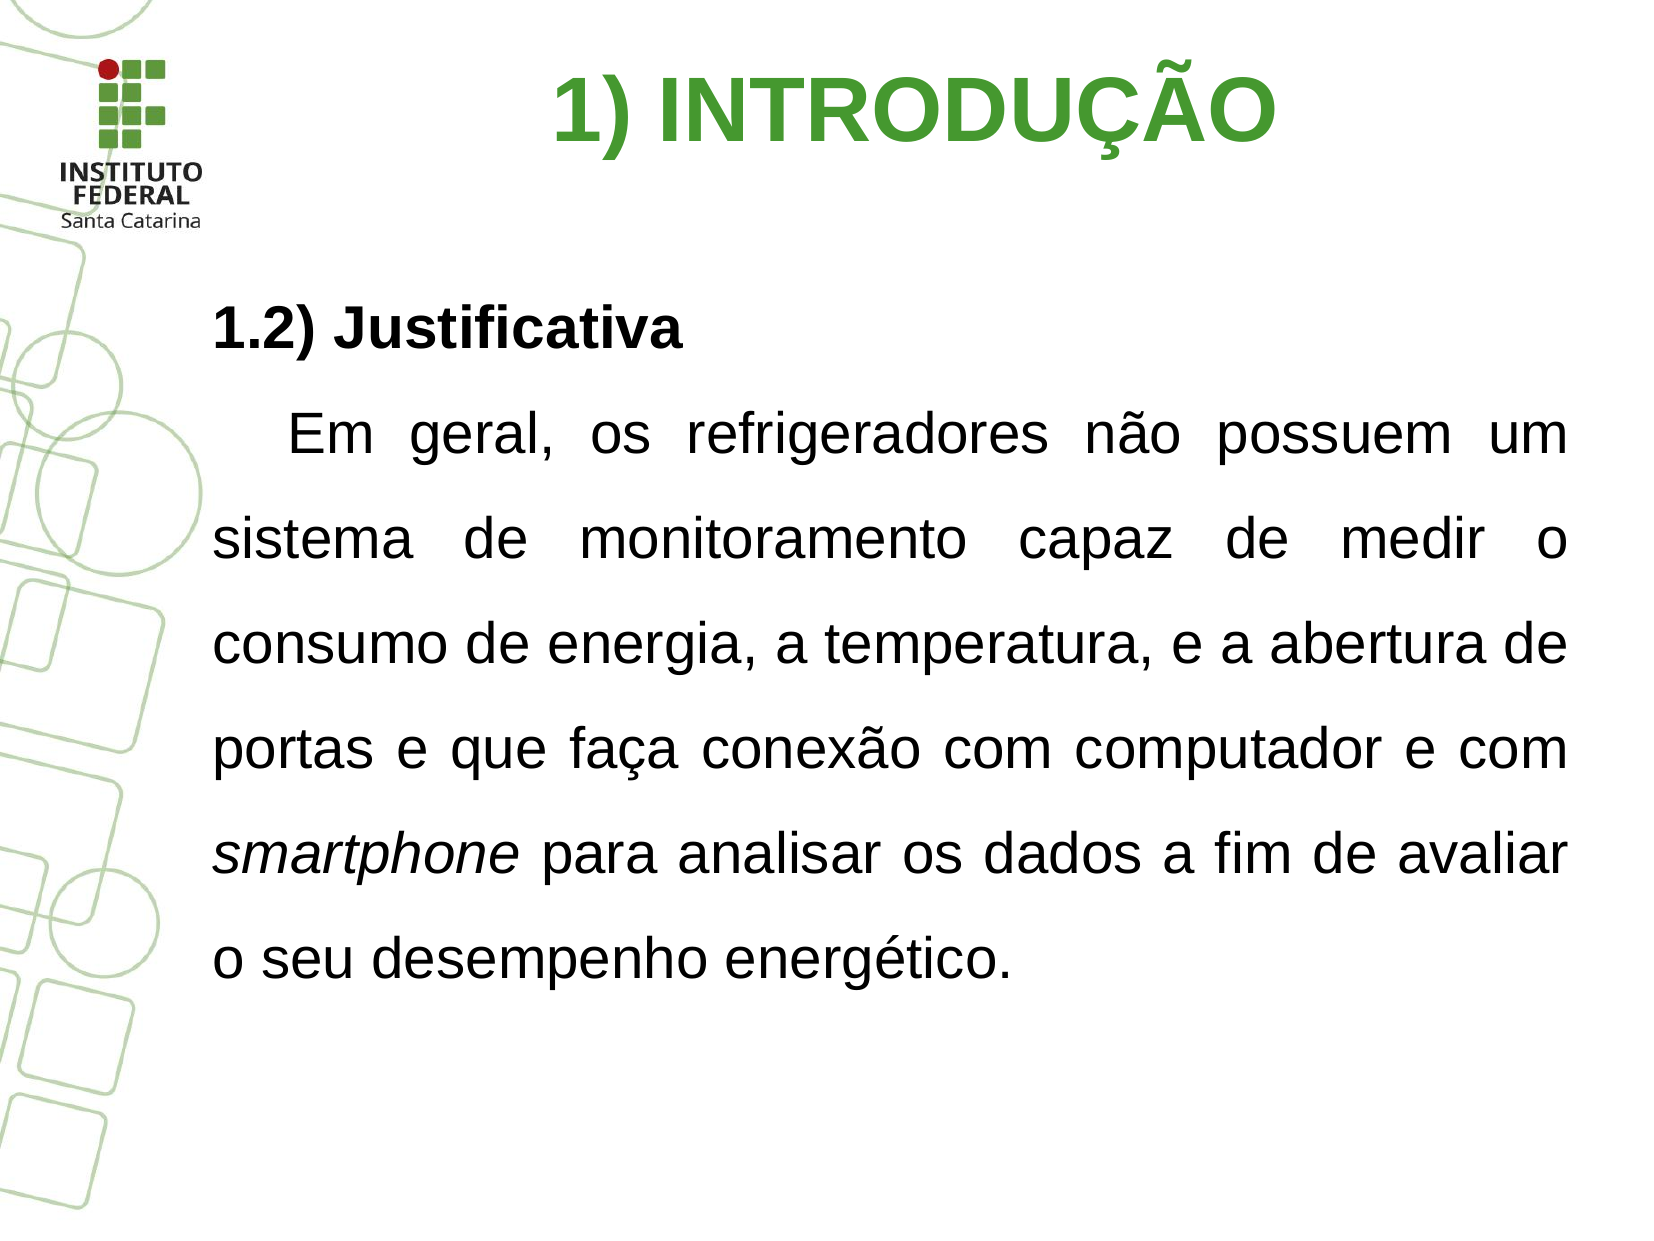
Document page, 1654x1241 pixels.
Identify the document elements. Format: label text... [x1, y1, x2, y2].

picture [0, 0, 1654, 1241]
list 1.2) Justificativa Em geral, os refrigeradores não possuem um sistema de monitoramento capaz de medir o consumo de energia, a temperatura, e a abertura de portas e que faça conexão com computador e com smartphone para analisar os dados a fim de avaliar o seu desempenho energético. [212, 186, 1571, 1183]
title 1) INTRODUÇÃO [259, 1, 1571, 186]
